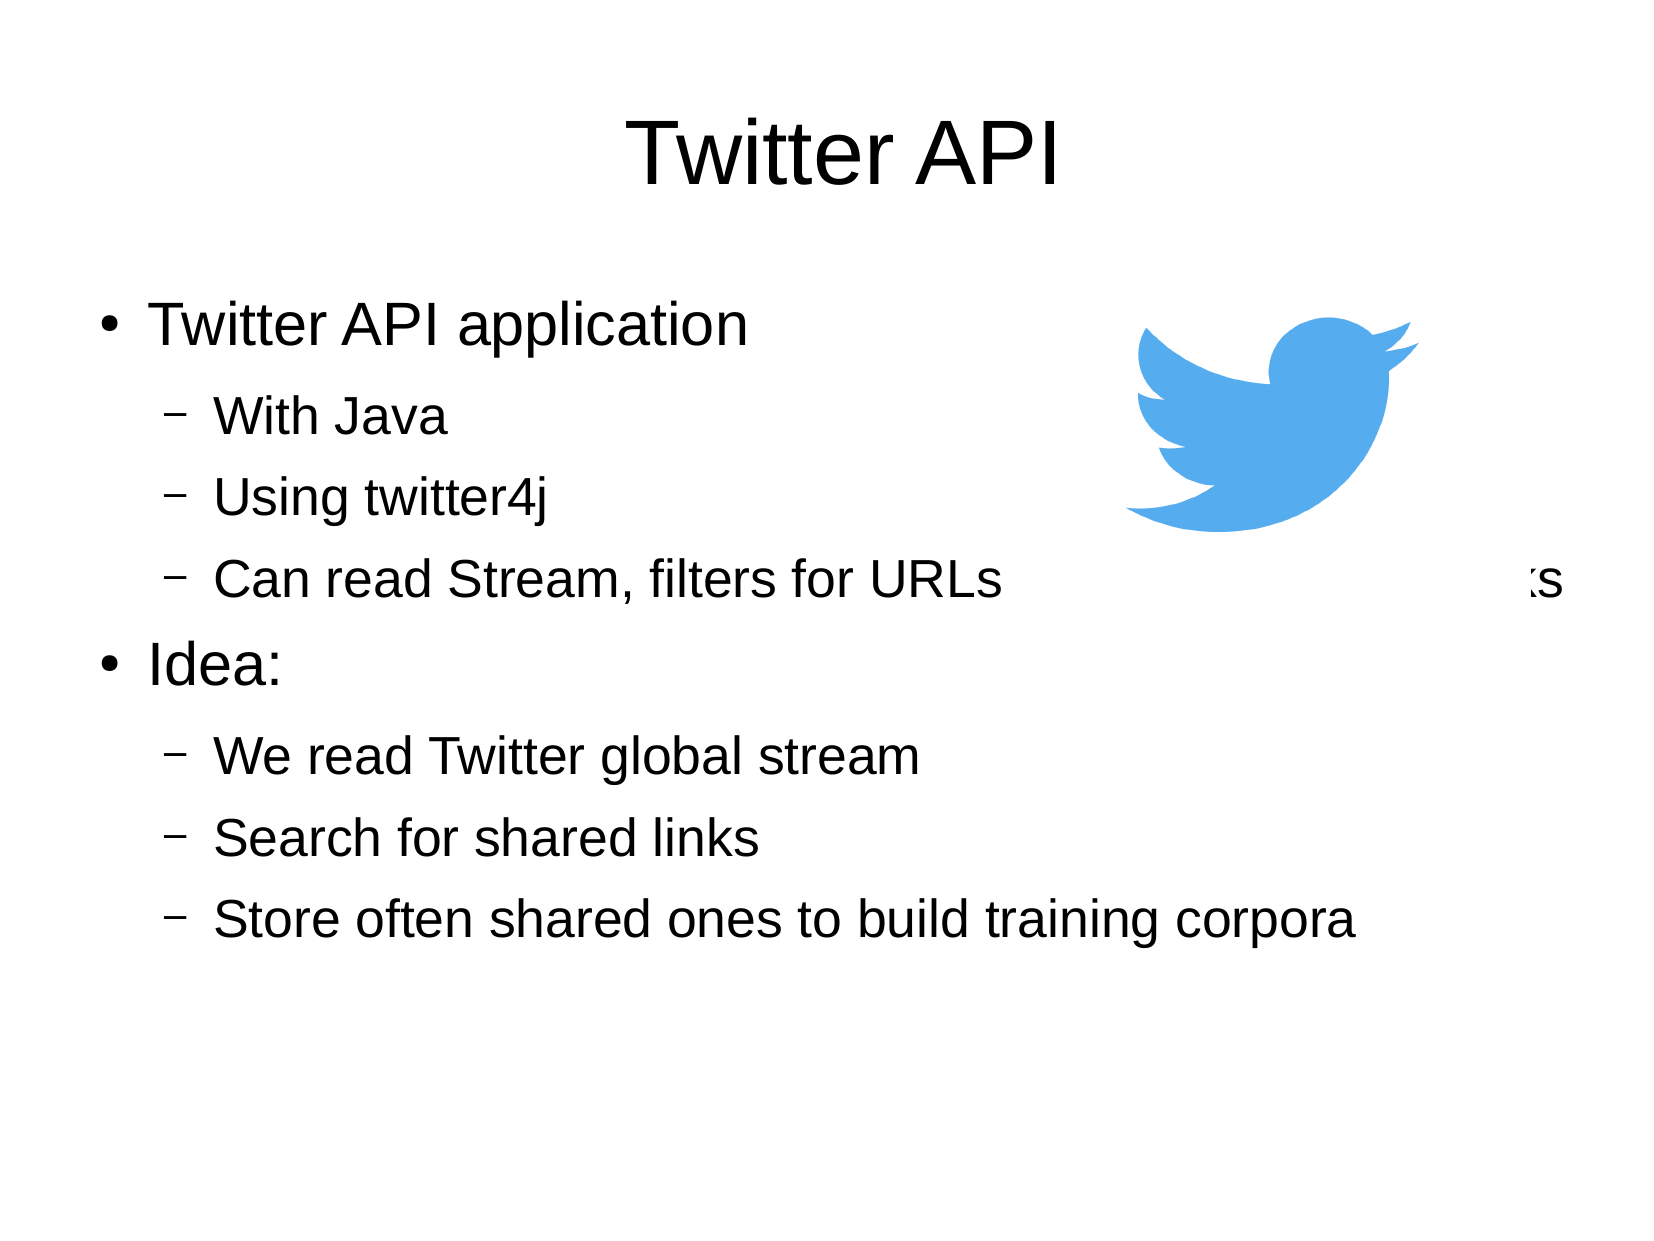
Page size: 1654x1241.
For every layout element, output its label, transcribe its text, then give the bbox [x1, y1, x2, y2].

list Twitter API application With Java Using twitter4j Can read Stream, filters for URLs and expands t.co Links Idea: We read Twitter global stream Search for shared links Store often shared ones to build training corpora [82, 290, 1571, 1010]
picture [1005, 186, 1531, 661]
title Twitter API [82, 49, 1571, 257]
